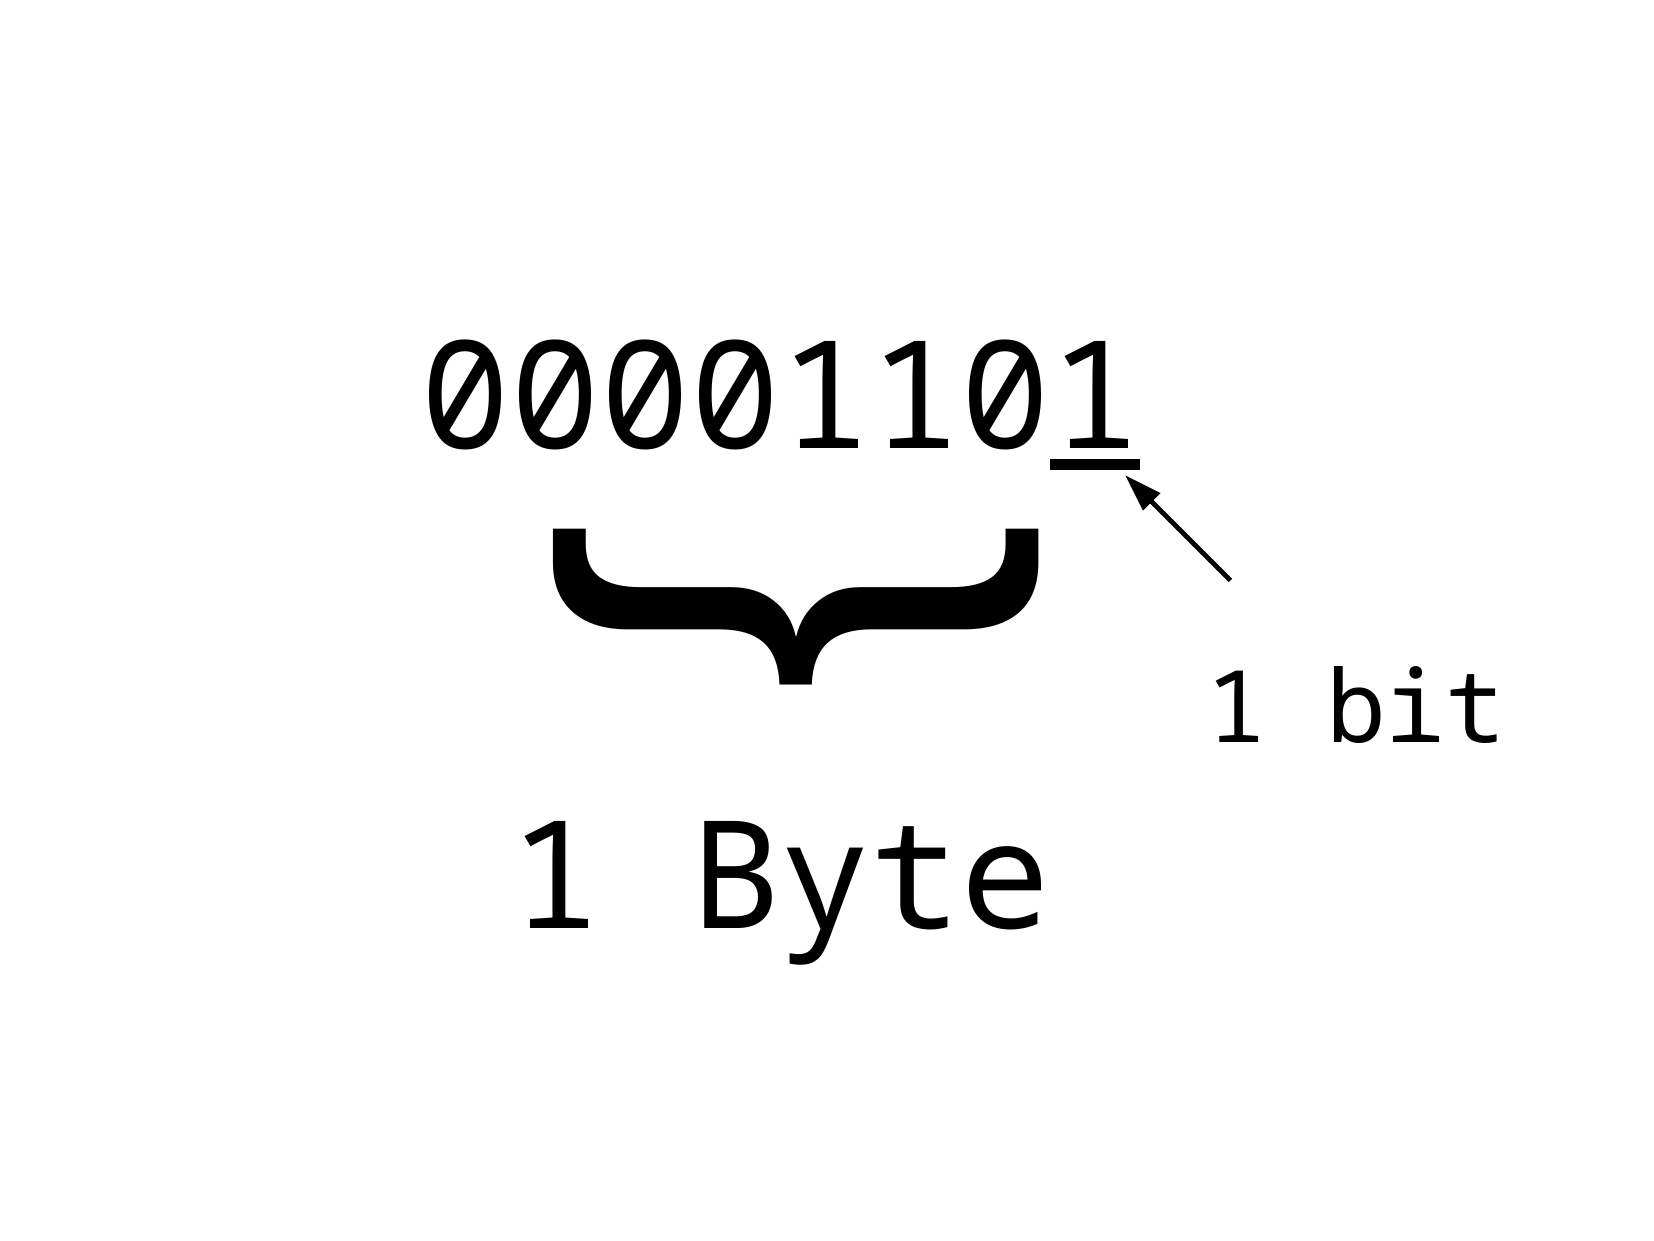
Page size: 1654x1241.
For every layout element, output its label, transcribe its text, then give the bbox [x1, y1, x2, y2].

text_box } [482, 505, 1141, 701]
text_box 00001101 [405, 280, 1171, 486]
text_box 1 Byte [495, 760, 1111, 966]
text_box 1 bit [1191, 628, 1537, 789]
